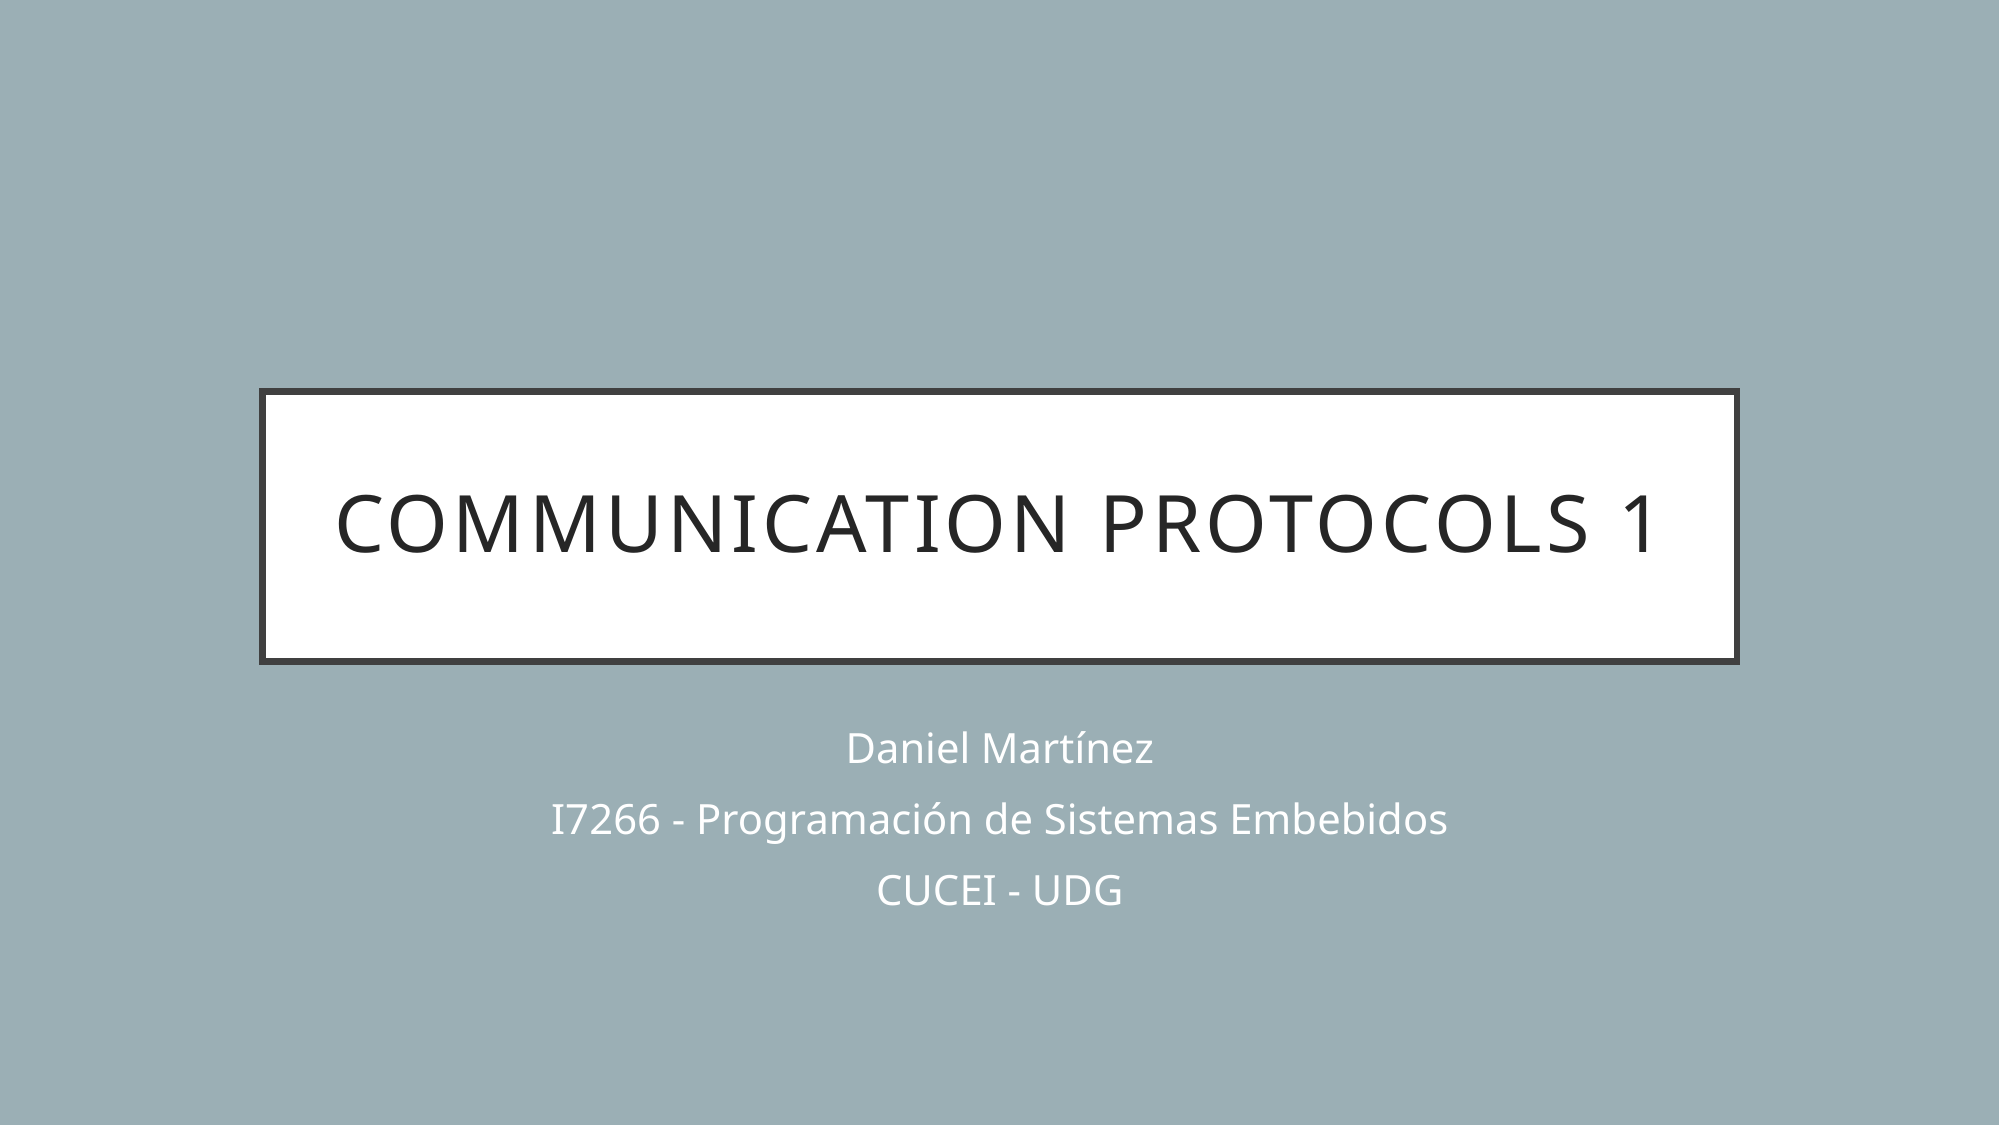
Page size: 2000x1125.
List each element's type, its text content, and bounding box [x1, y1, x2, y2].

subtitle Daniel Martínez I7266 - Programación de Sistemas Embebidos CUCEI - UDG [442, 713, 1558, 956]
title Communication protocols 1 [262, 391, 1737, 662]
